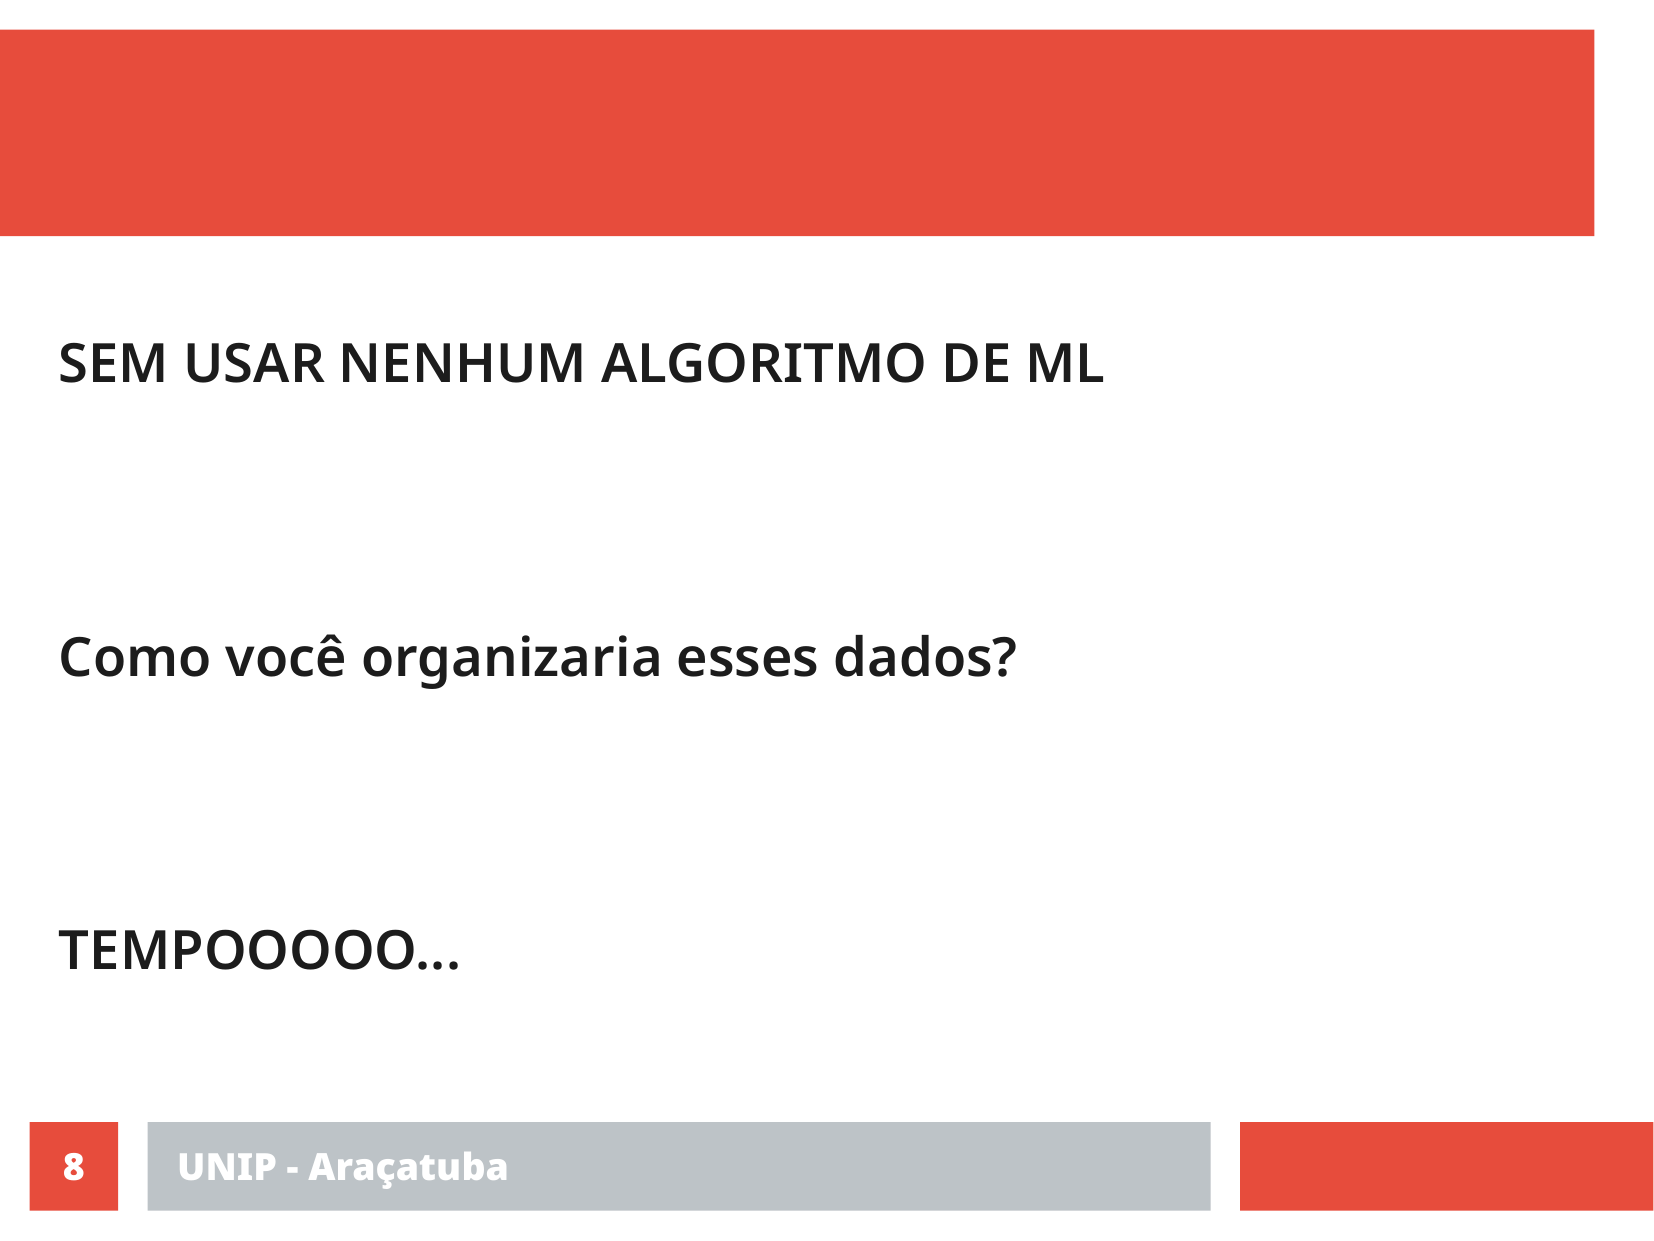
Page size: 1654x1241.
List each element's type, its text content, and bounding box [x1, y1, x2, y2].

list SEM USAR NENHUM ALGORITMO DE ML Como você organizaria esses dados? TEMPOOOOO... [59, 324, 1565, 1093]
